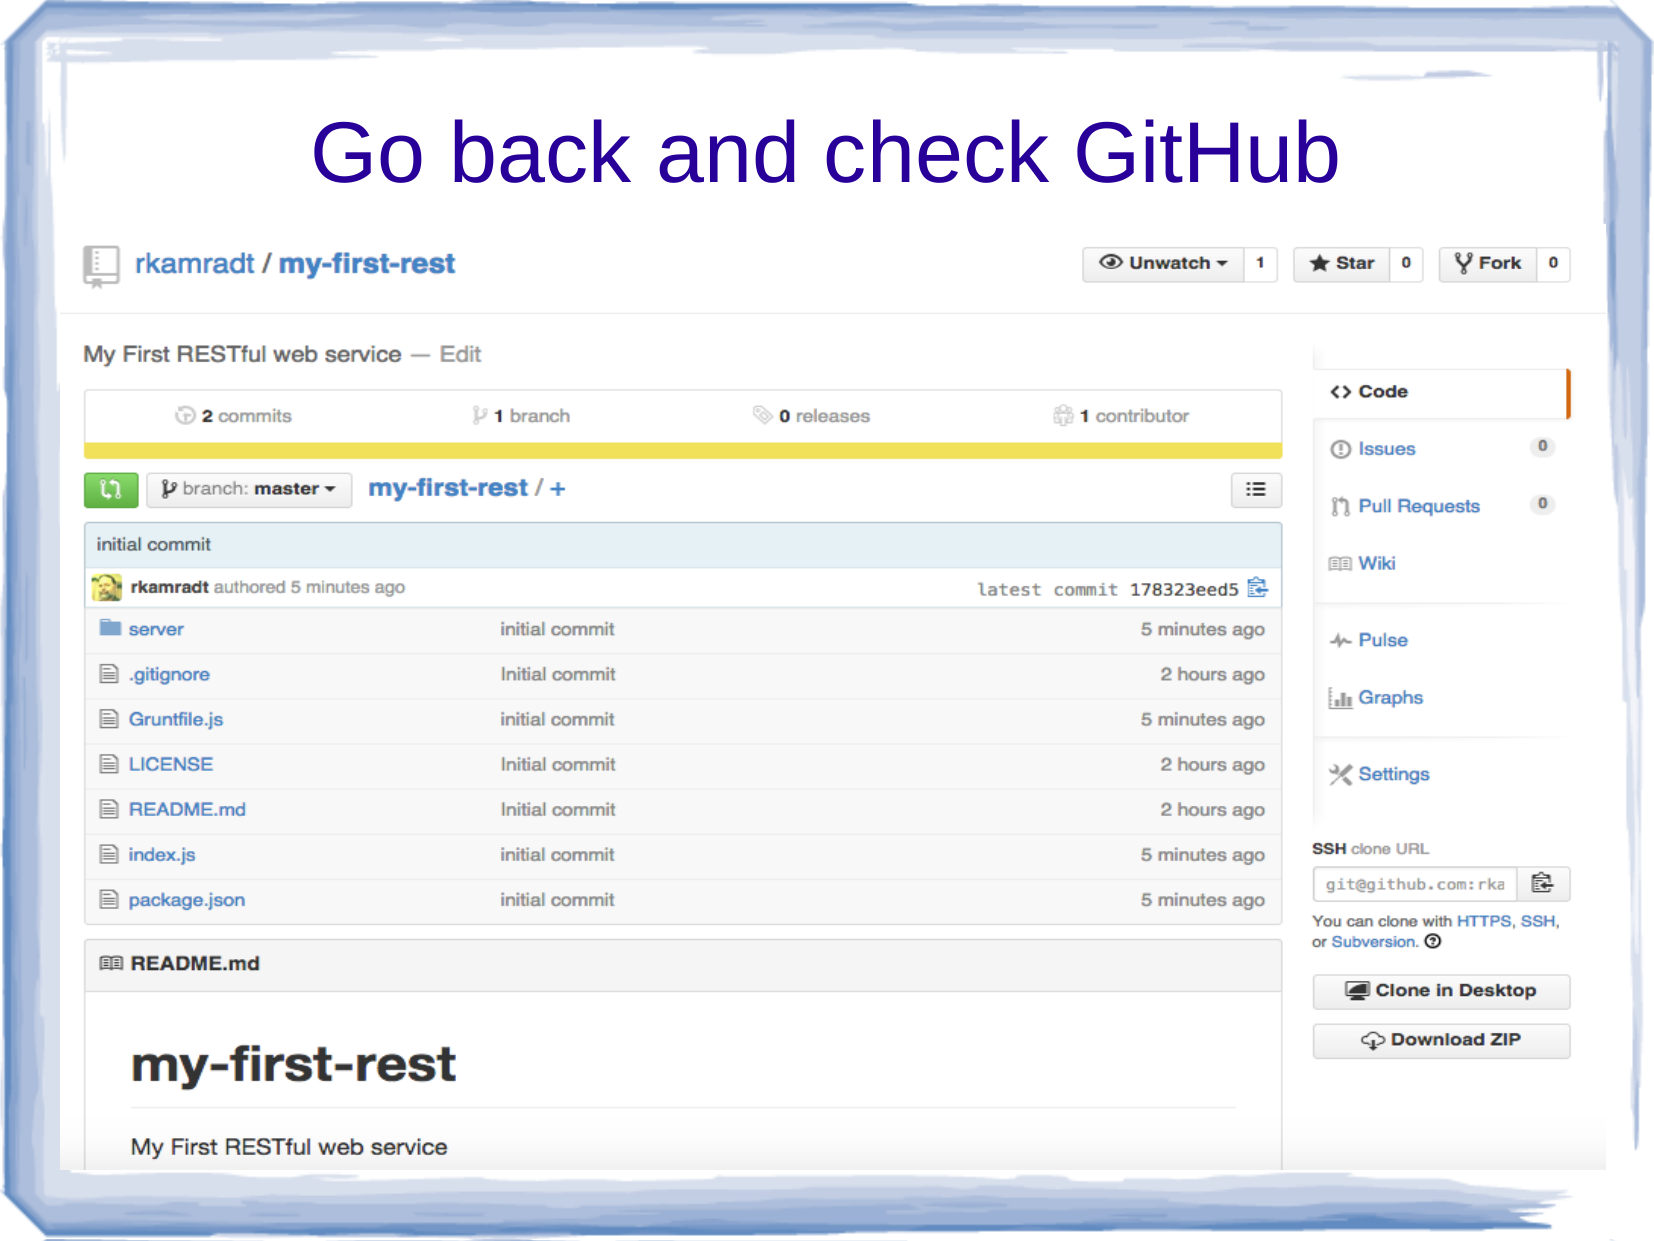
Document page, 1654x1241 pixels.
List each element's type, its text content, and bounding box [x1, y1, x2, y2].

picture [0, 0, 1654, 1241]
title Go back and check GitHub [82, 49, 1571, 224]
